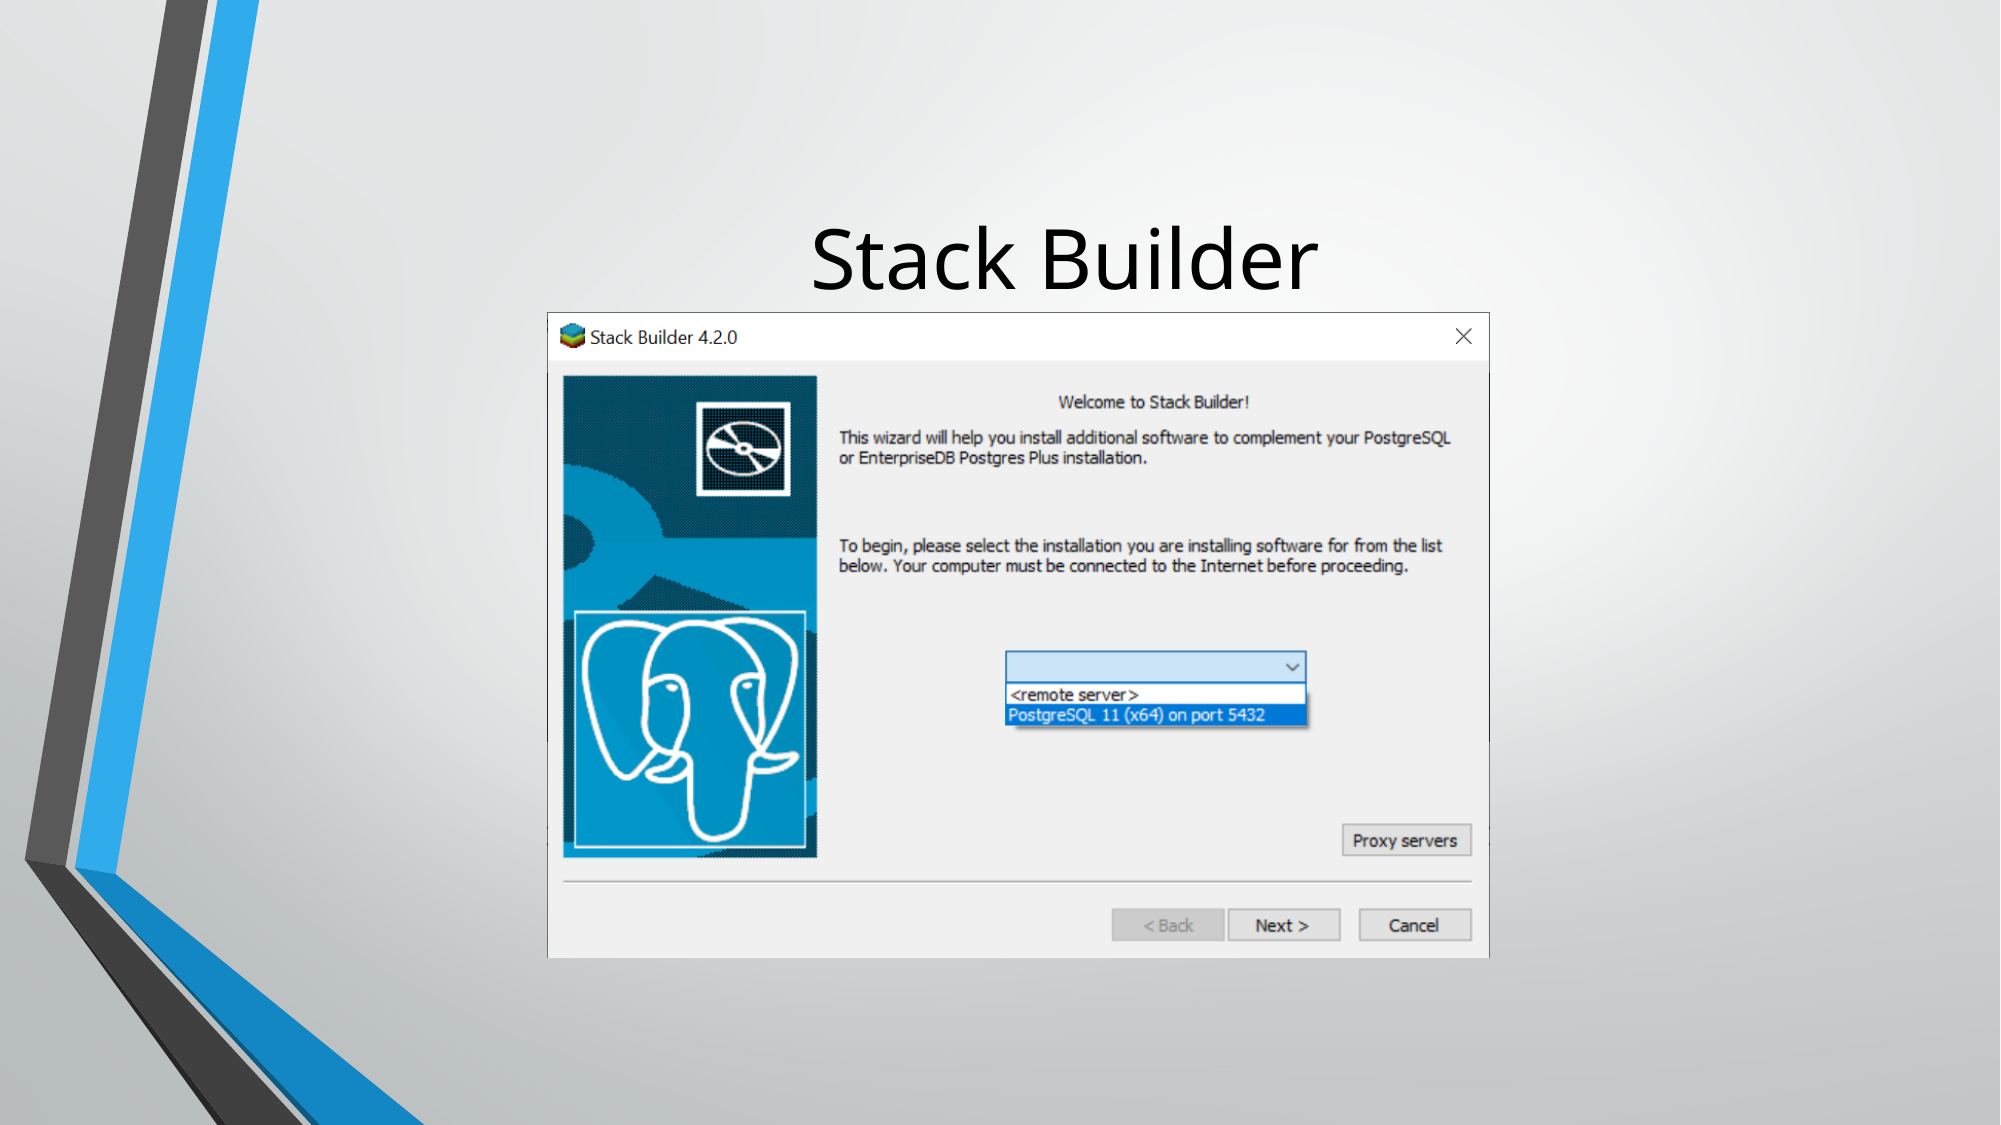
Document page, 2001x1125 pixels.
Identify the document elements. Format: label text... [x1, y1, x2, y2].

title Stack Builder [243, 112, 1887, 400]
picture [547, 312, 1490, 958]
